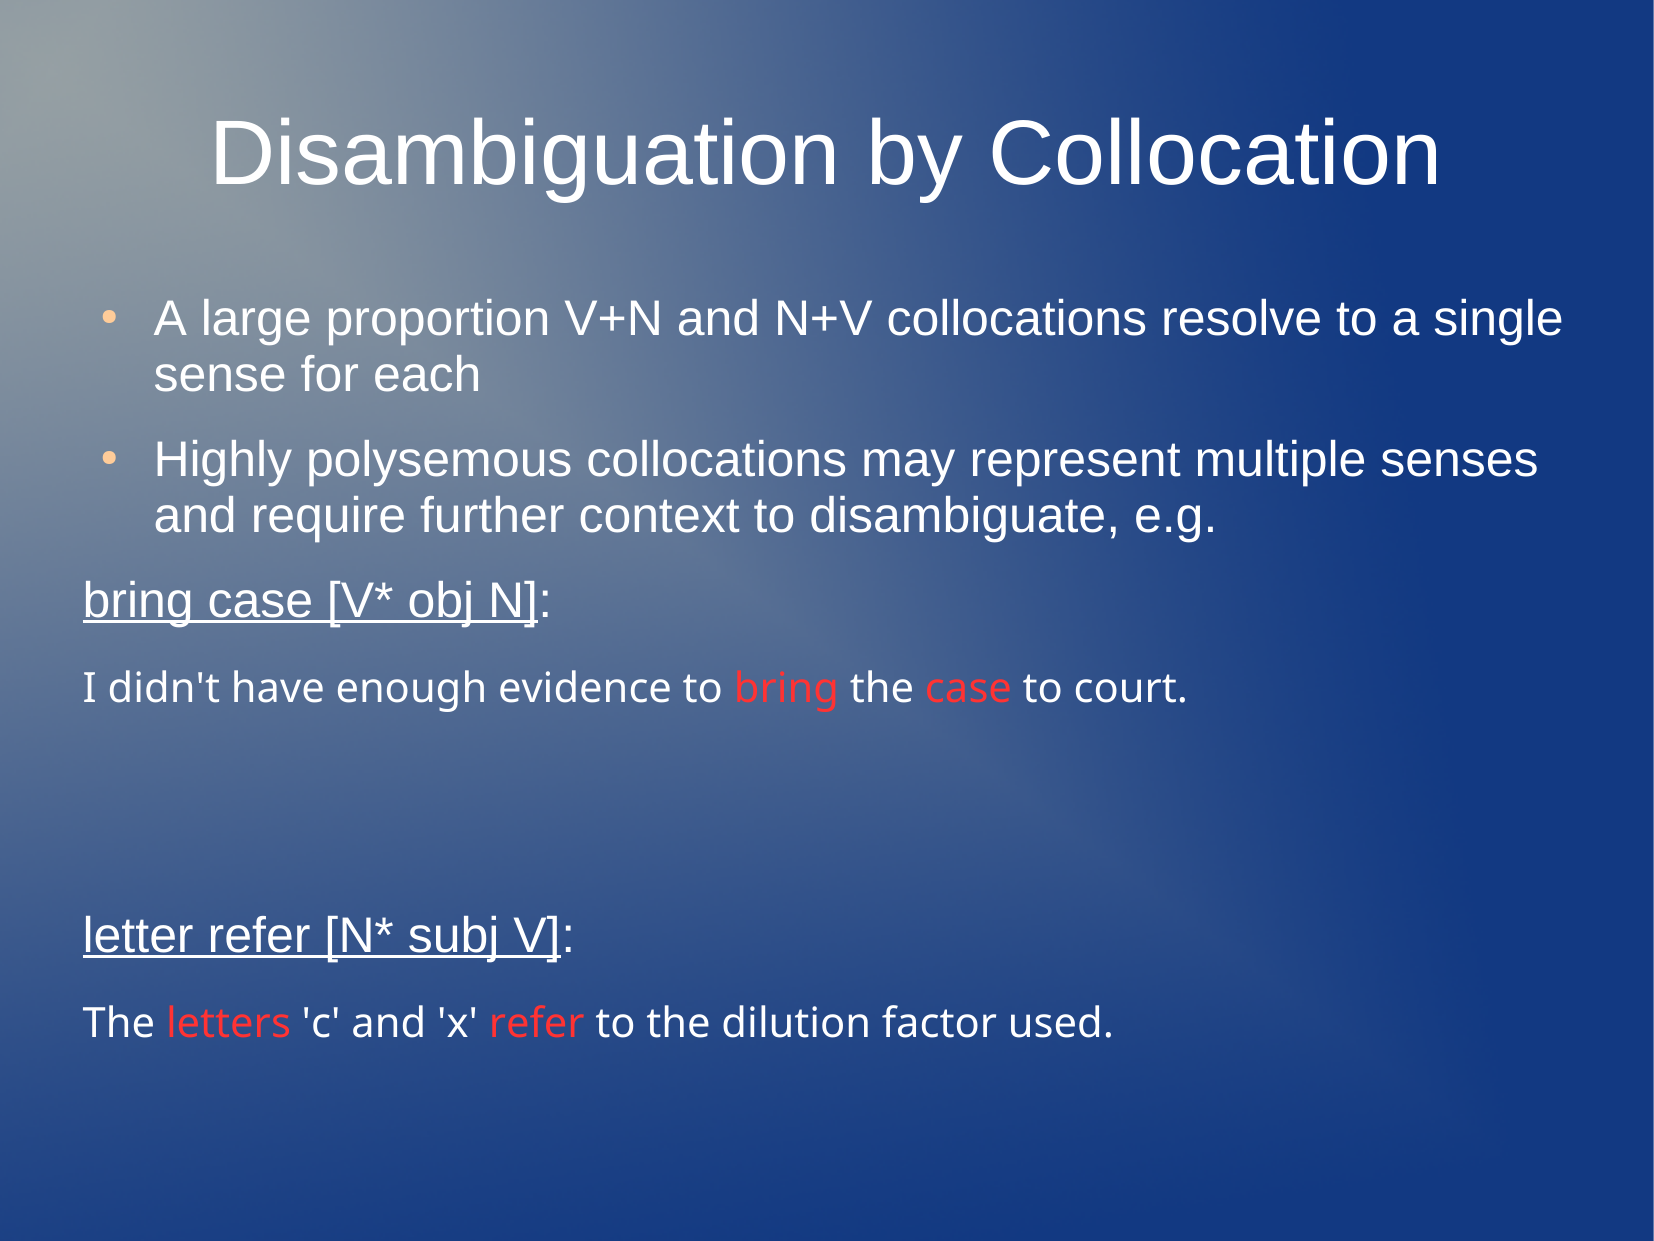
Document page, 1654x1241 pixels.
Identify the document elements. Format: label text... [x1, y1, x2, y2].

picture [0, 0, 1654, 1241]
title Disambiguation by Collocation [82, 49, 1571, 257]
list A large proportion V+N and N+V collocations resolve to a single sense for each Highly polysemous collocations may represent multiple senses and require further context to disambiguate, e.g. bring case [V* obj N]: I didn't have enough evidence to bring the case to court. letter refer [N* subj V]: The letters 'c' and 'x' refer to the dilution factor used. [82, 290, 1571, 1199]
